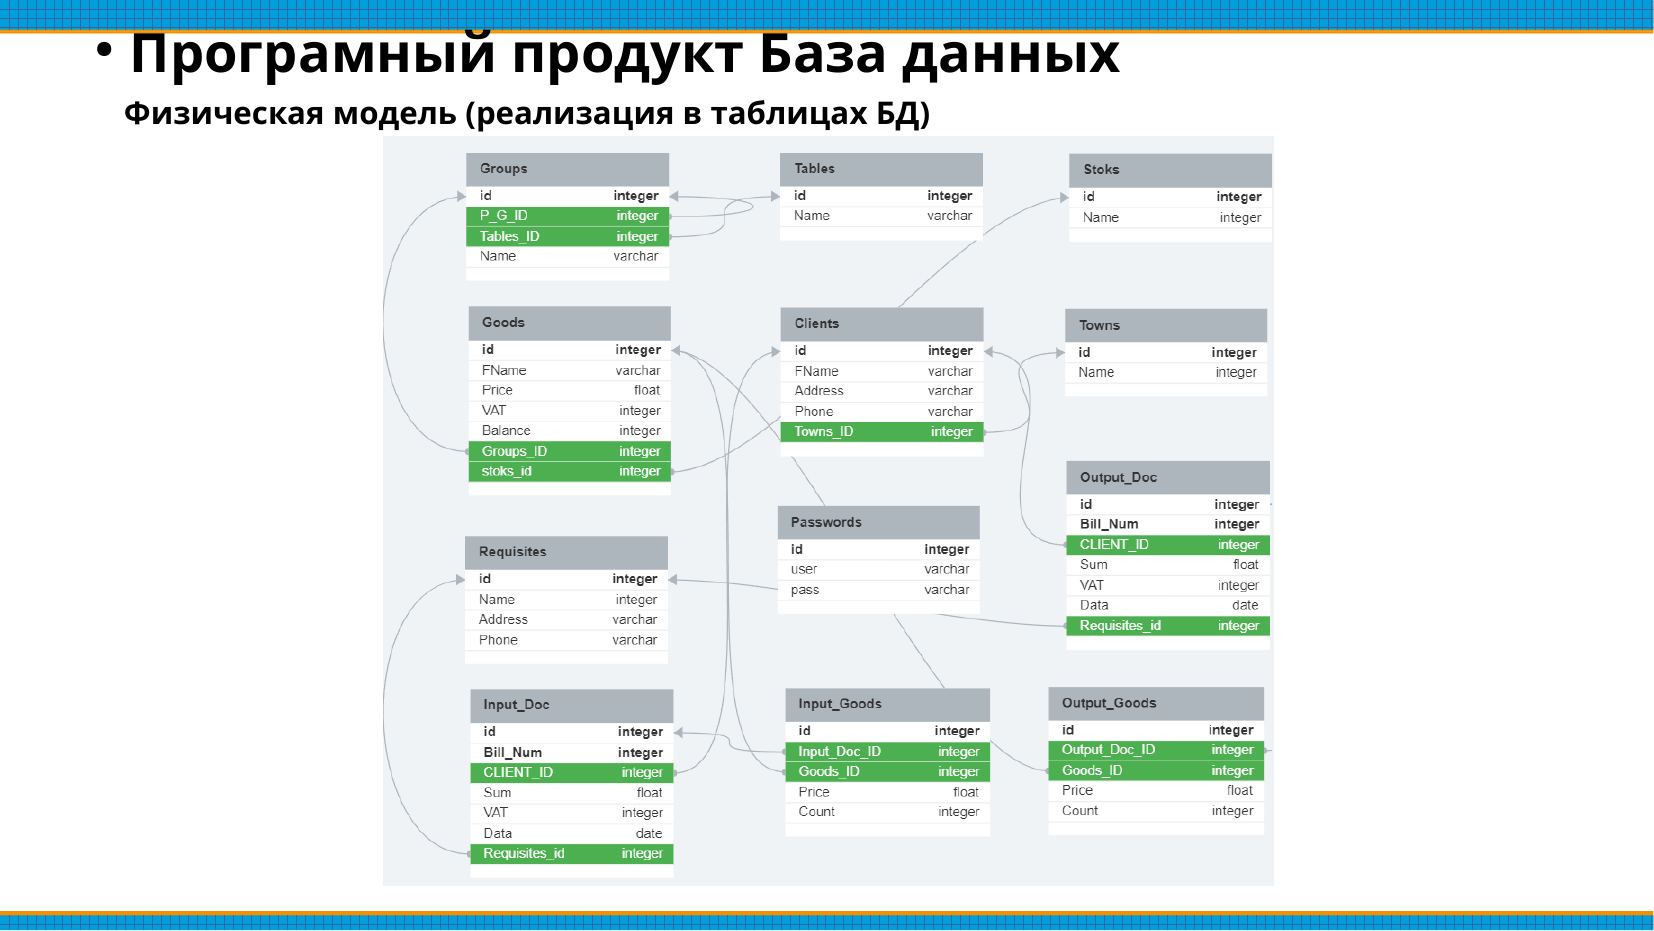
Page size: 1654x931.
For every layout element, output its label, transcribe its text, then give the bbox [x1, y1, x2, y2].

text_box Програмный продукт База данных [88, 0, 1565, 119]
picture [383, 136, 1274, 886]
text_box Физическая модель (реализация в таблицах БД) [118, 84, 1000, 141]
